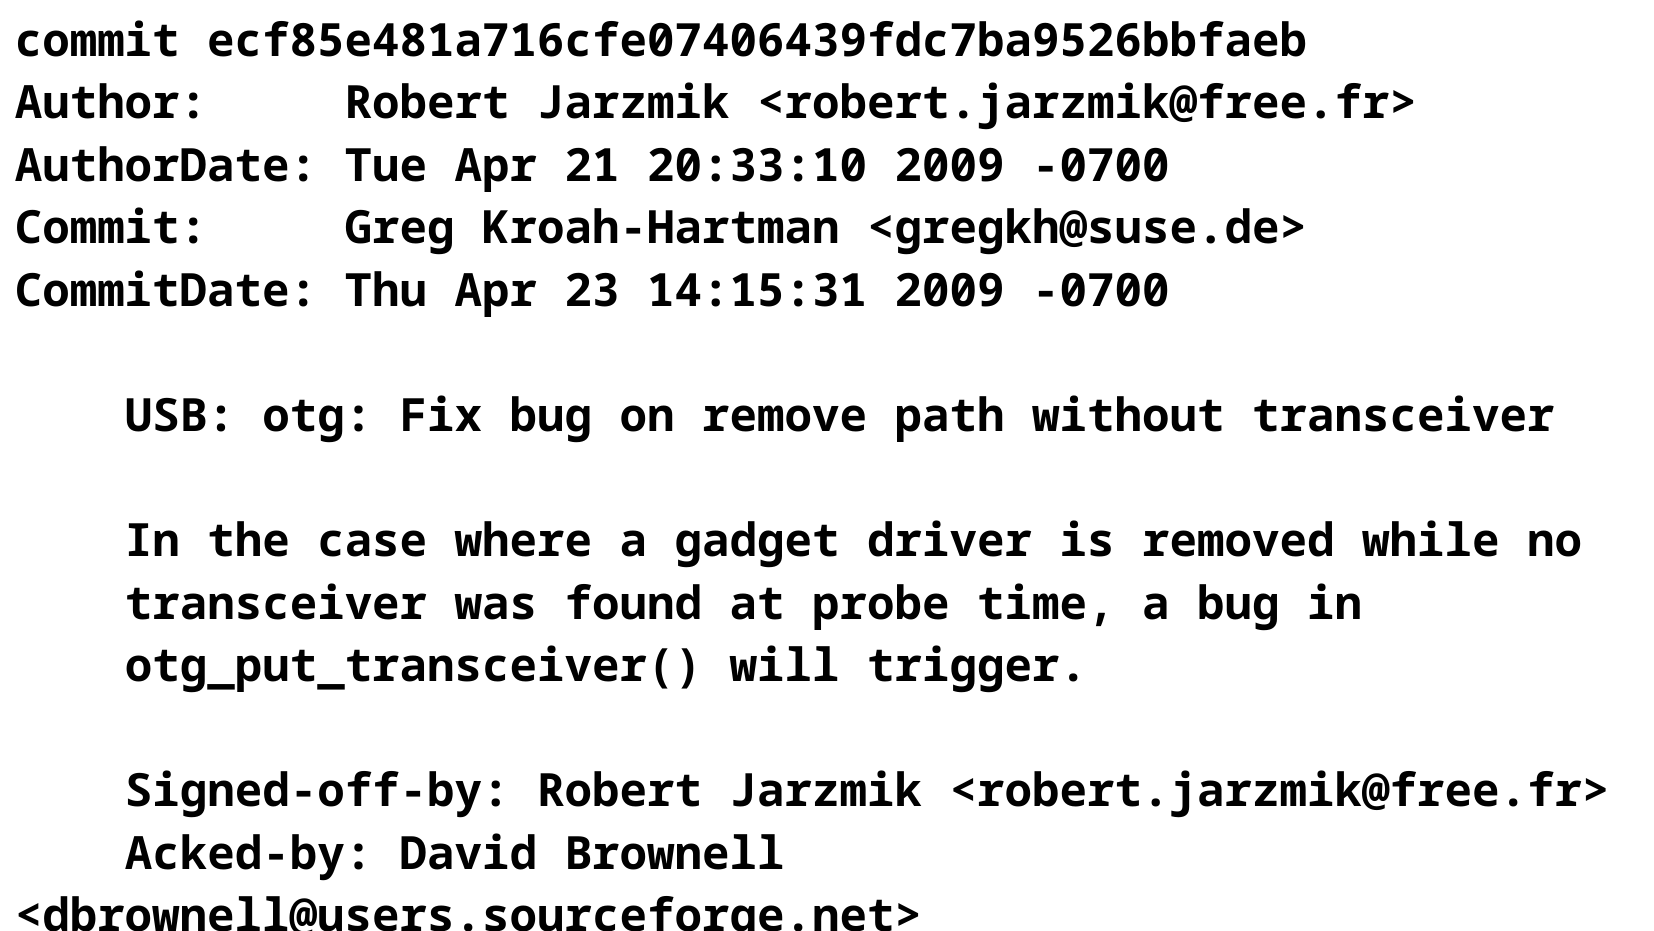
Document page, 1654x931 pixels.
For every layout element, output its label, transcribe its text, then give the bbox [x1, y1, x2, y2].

text_box commit ecf85e481a716cfe07406439fdc7ba9526bbfaeb Author: Robert Jarzmik <robert.jarzmik@free.fr> AuthorDate: Tue Apr 21 20:33:10 2009 -0700 Commit: Greg Kroah-Hartman <gregkh@suse.de> CommitDate: Thu Apr 23 14:15:31 2009 -0700 USB: otg: Fix bug on remove path without transceiver In the case where a gadget driver is removed while no transceiver was found at probe time, a bug in otg_put_transceiver() will trigger. Signed-off-by: Robert Jarzmik <robert.jarzmik@free.fr> Acked-by: David Brownell <dbrownell@users.sourceforge.net> Signed-off-by: Greg Kroah-Hartman <gregkh@suse.de> --- a/drivers/usb/otg/otg.c +++ b/drivers/usb/otg/otg.c @@ -43,7 +43,8 @@ EXPORT_SYMBOL(otg_get_transceiver); void otg_put_transceiver(struct otg_transceiver *x) { - put_device(x->dev); + if (x) + put_device(x->dev); } [0, 0, 1654, 931]
